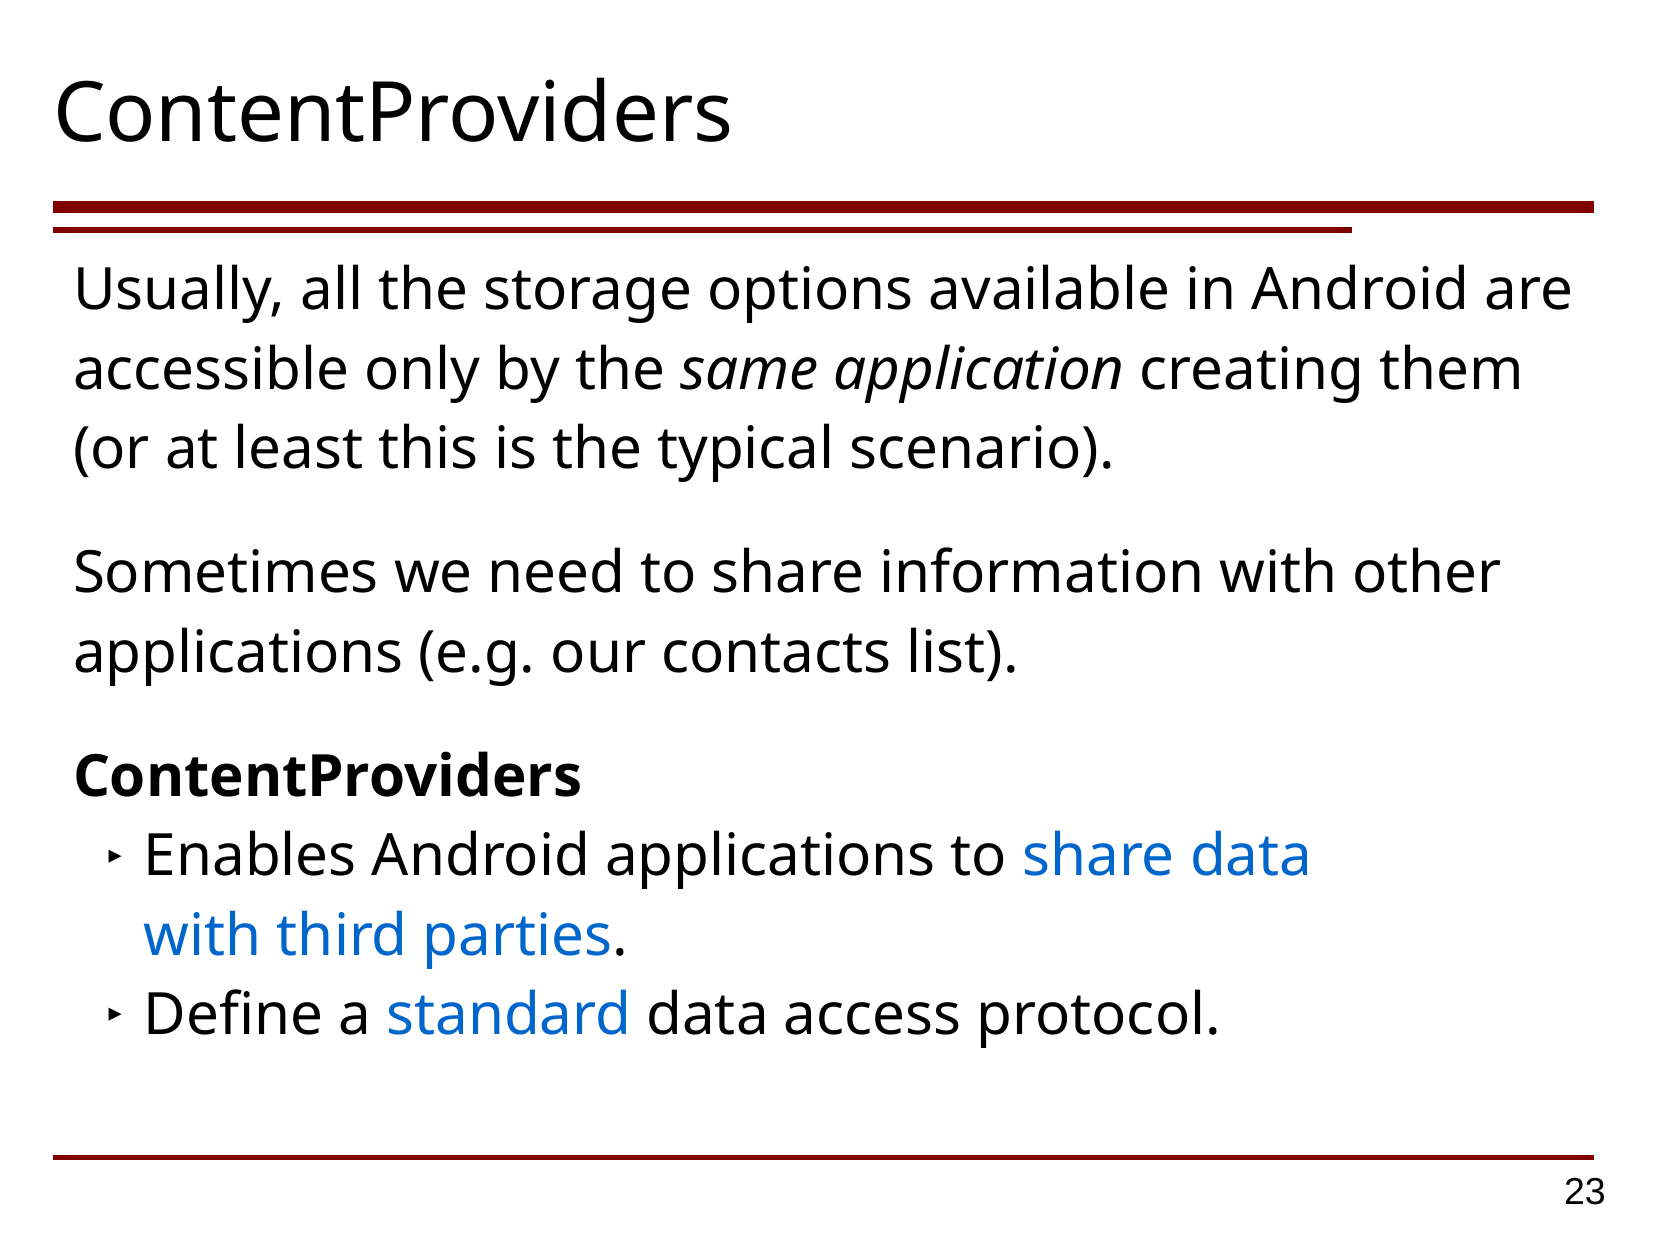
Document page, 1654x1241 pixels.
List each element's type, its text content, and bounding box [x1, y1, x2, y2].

text_box <número> [35, 1163, 1654, 1221]
subtitle ContentProviders [53, 48, 1542, 172]
text_box Usually, all the storage options available in Android are accessible only by the same application creating them (or at least this is the typical scenario). Sometimes we need to share information with other applications (e.g. our contacts list). ContentProviders Enables Android applications to share data with third parties. Define a standard data access protocol. [58, 240, 1541, 1152]
